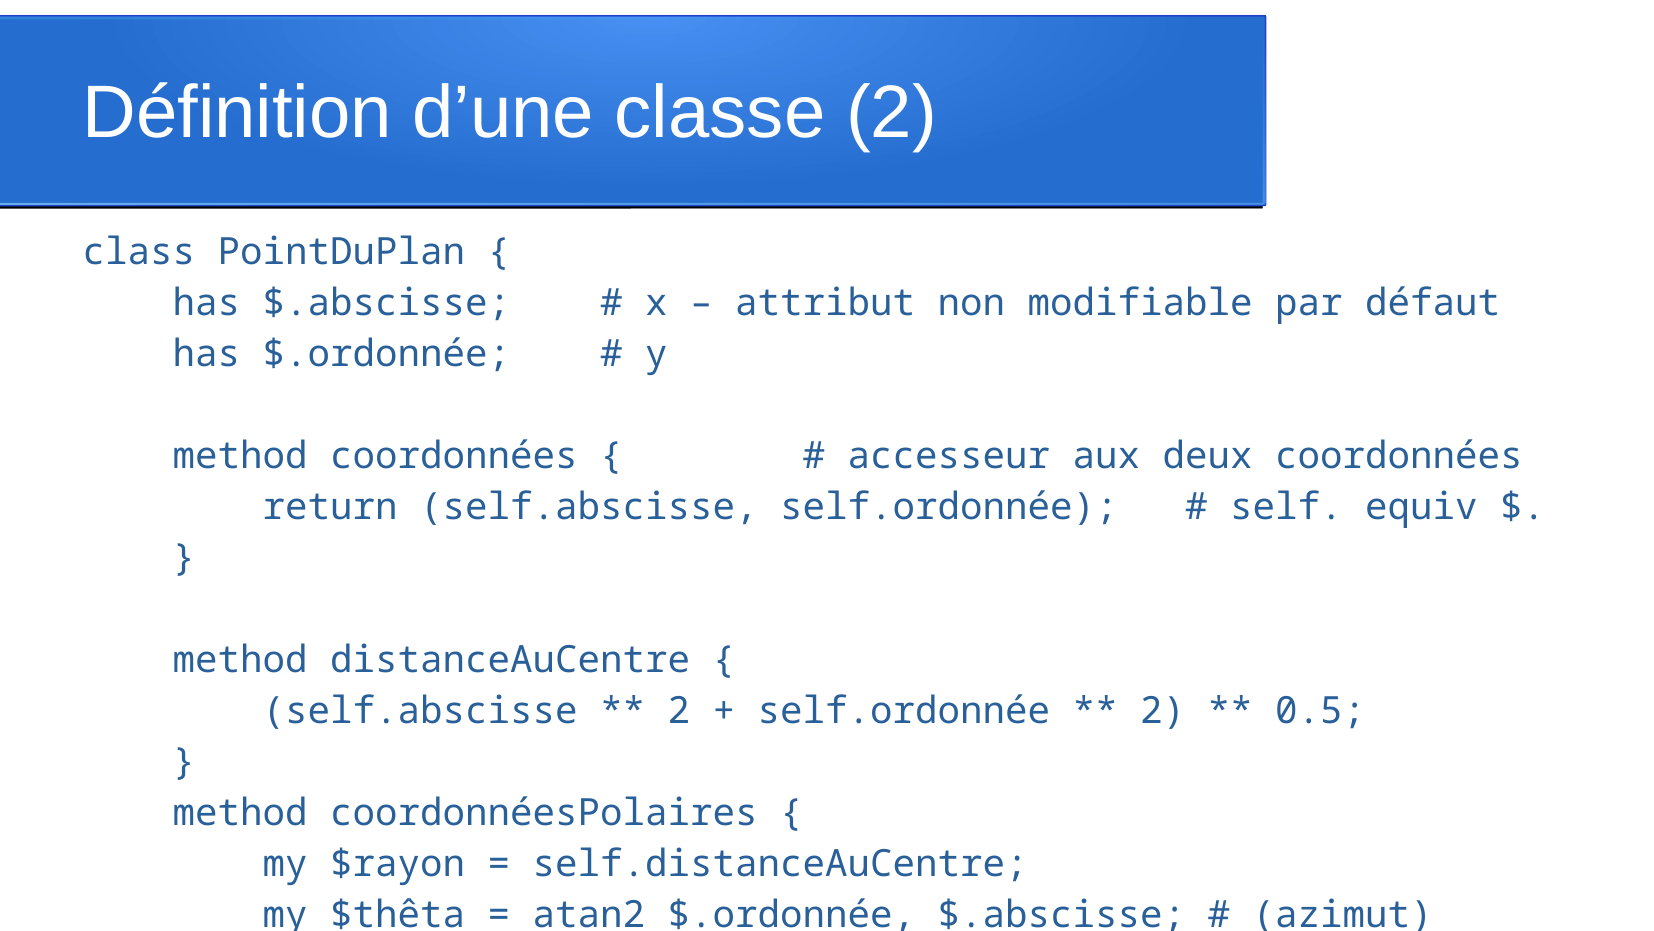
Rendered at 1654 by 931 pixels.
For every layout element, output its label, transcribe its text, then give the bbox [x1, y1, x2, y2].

title Définition d’une classe (2) [82, 35, 1235, 189]
list class PointDuPlan { has $.abscisse; # x – attribut non modifiable par défaut has $.ordonnée; # y method coordonnées { # accesseur aux deux coordonnées return (self.abscisse, self.ordonnée); # self. equiv $. } method distanceAuCentre { (self.abscisse ** 2 + self.ordonnée ** 2) ** 0.5; } method coordonnéesPolaires { my $rayon = self.distanceAuCentre; my $thêta = atan2 $.ordonnée, $.abscisse; # (azimut) return $rayon, $thêta; } } [82, 224, 1571, 862]
picture [0, 13, 1270, 212]
